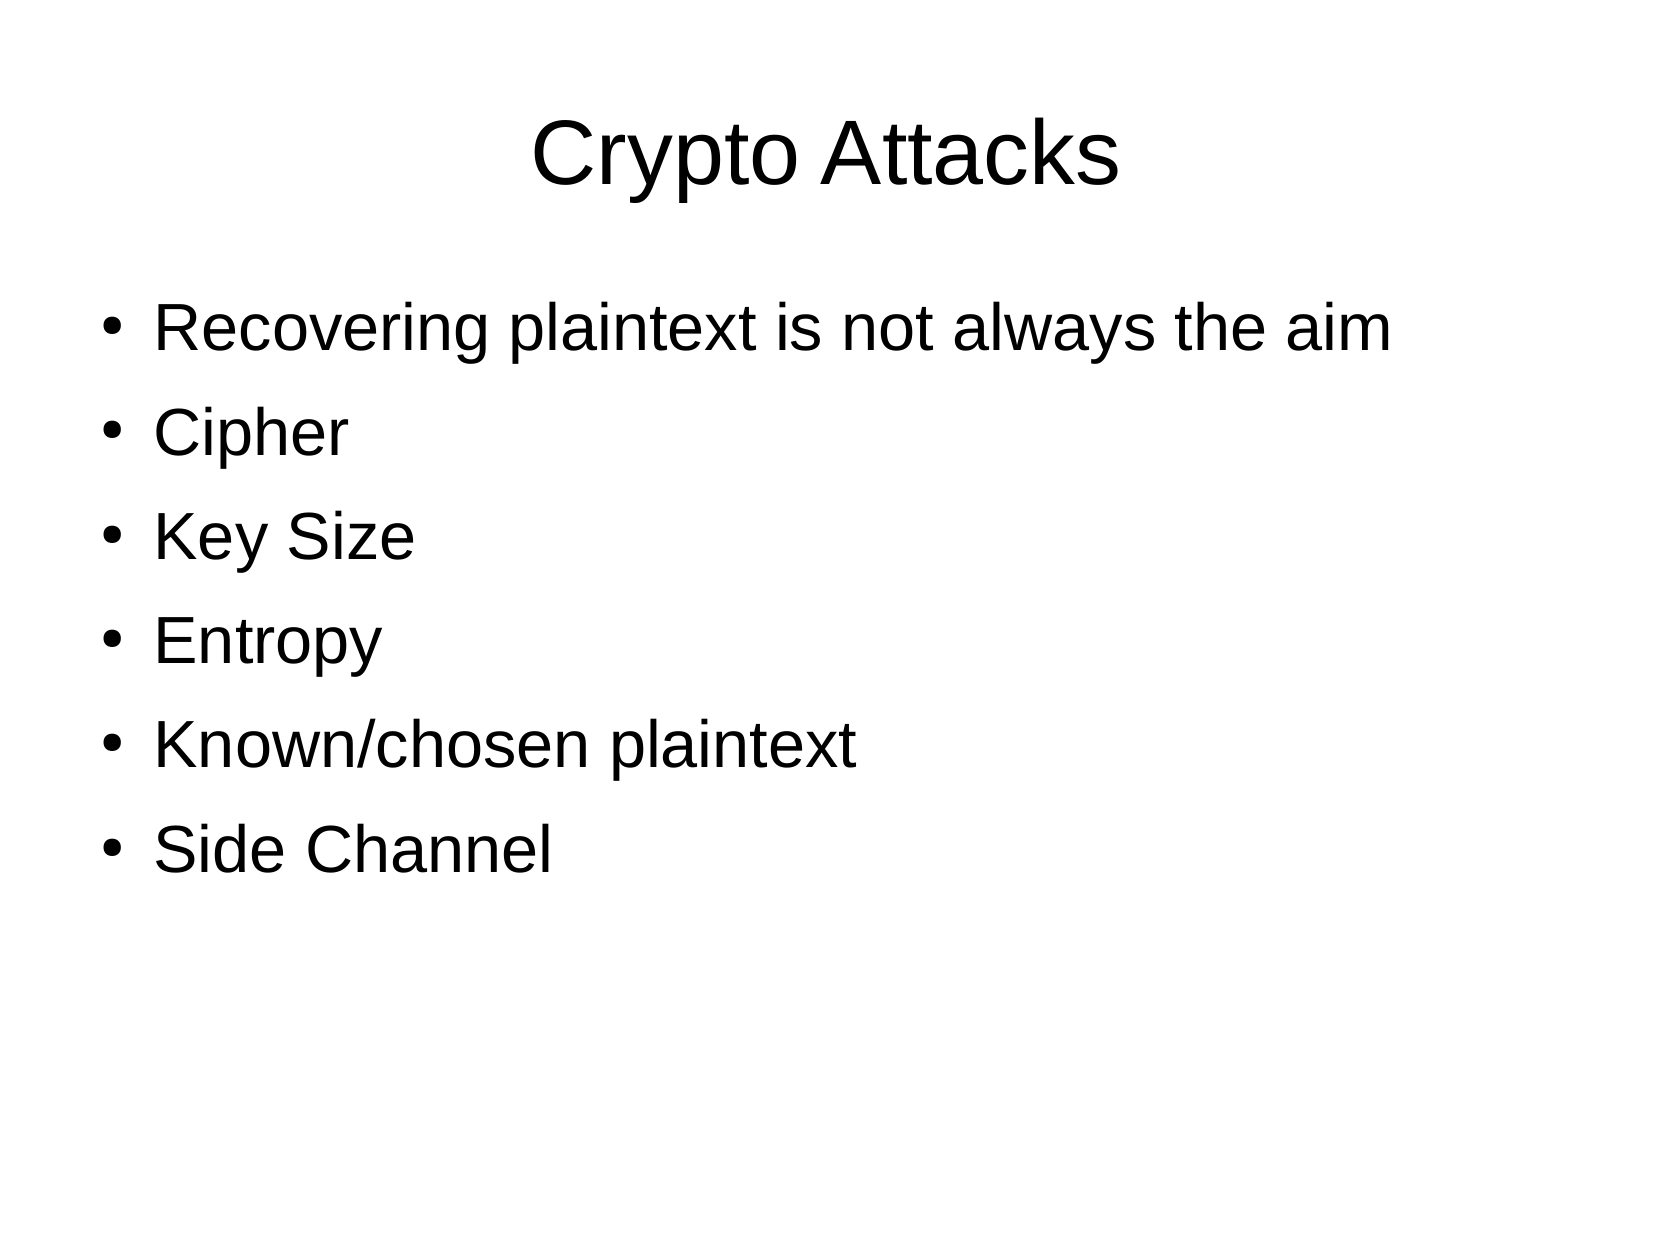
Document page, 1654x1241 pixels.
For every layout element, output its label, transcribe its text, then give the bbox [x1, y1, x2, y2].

list Recovering plaintext is not always the aim Cipher Key Size Entropy Known/chosen plaintext Side Channel [82, 290, 1571, 1109]
title Crypto Attacks [82, 56, 1571, 250]
